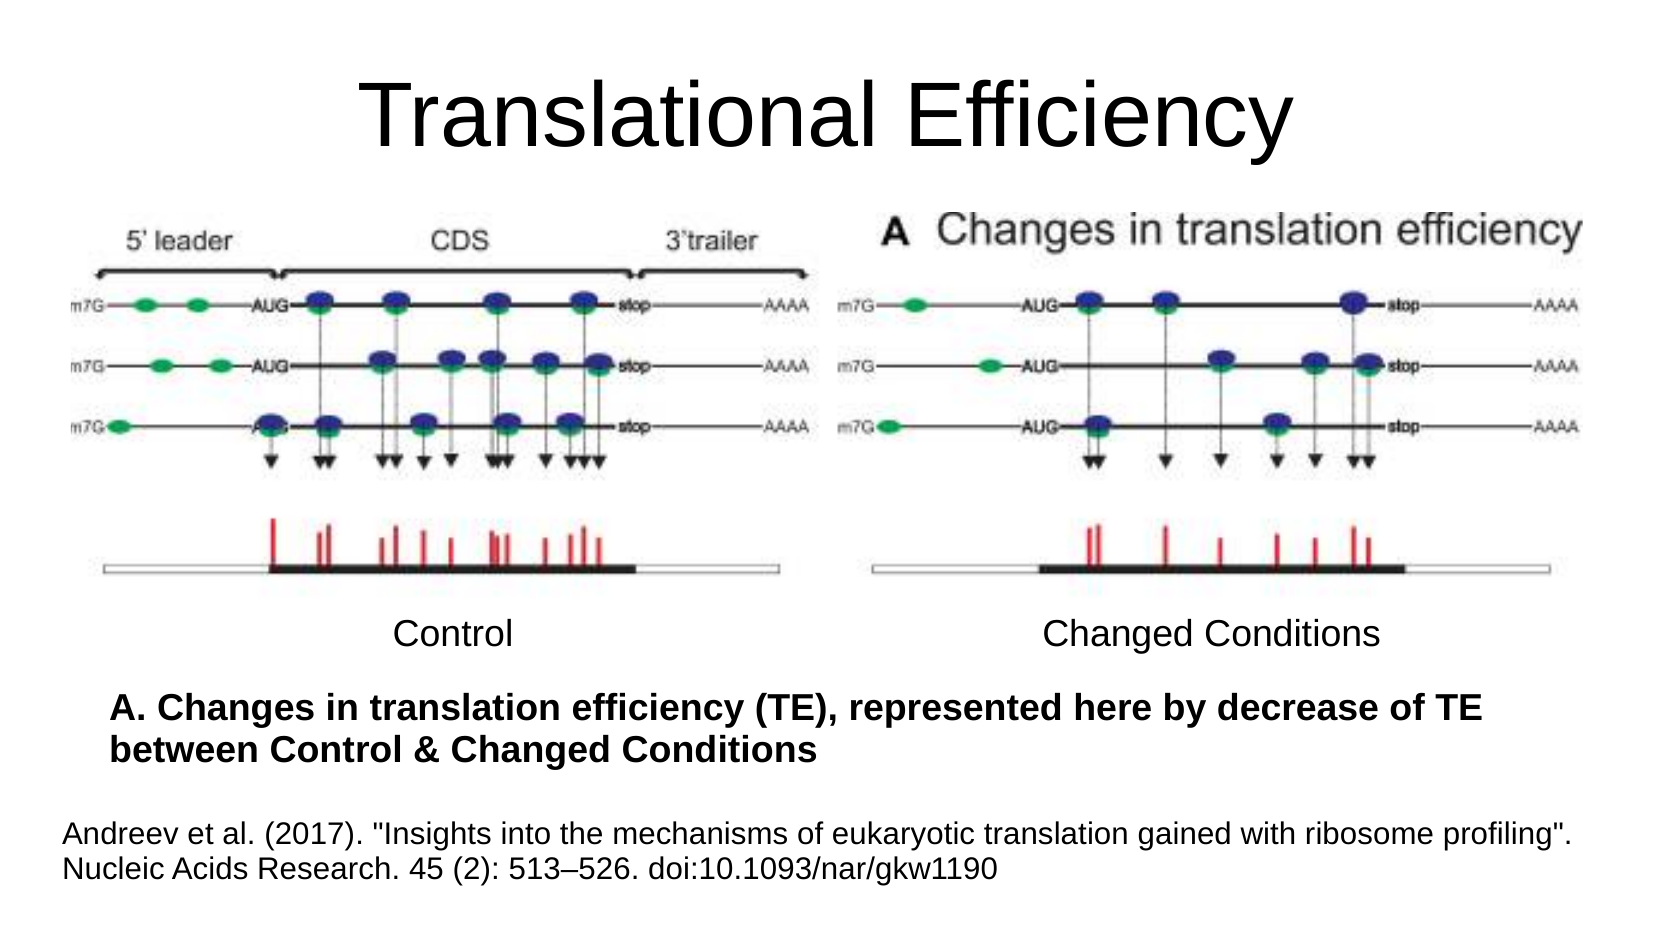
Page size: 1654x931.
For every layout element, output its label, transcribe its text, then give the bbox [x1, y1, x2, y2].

text_box Control [377, 604, 532, 662]
text_box A. Changes in translation efficiency (TE), represented here by decrease of TE between Control & Changed Conditions [94, 679, 1607, 778]
picture [70, 212, 1583, 600]
text_box Andreev et al. (2017). "Insights into the mechanisms of eukaryotic translation gained with ribosome profiling". Nucleic Acids Research. 45 (2): 513–526. doi:10.1093/nar/gkw1190 [47, 809, 1619, 904]
title Translational Efficiency [82, 37, 1571, 193]
text_box Changed Conditions [1027, 604, 1406, 662]
